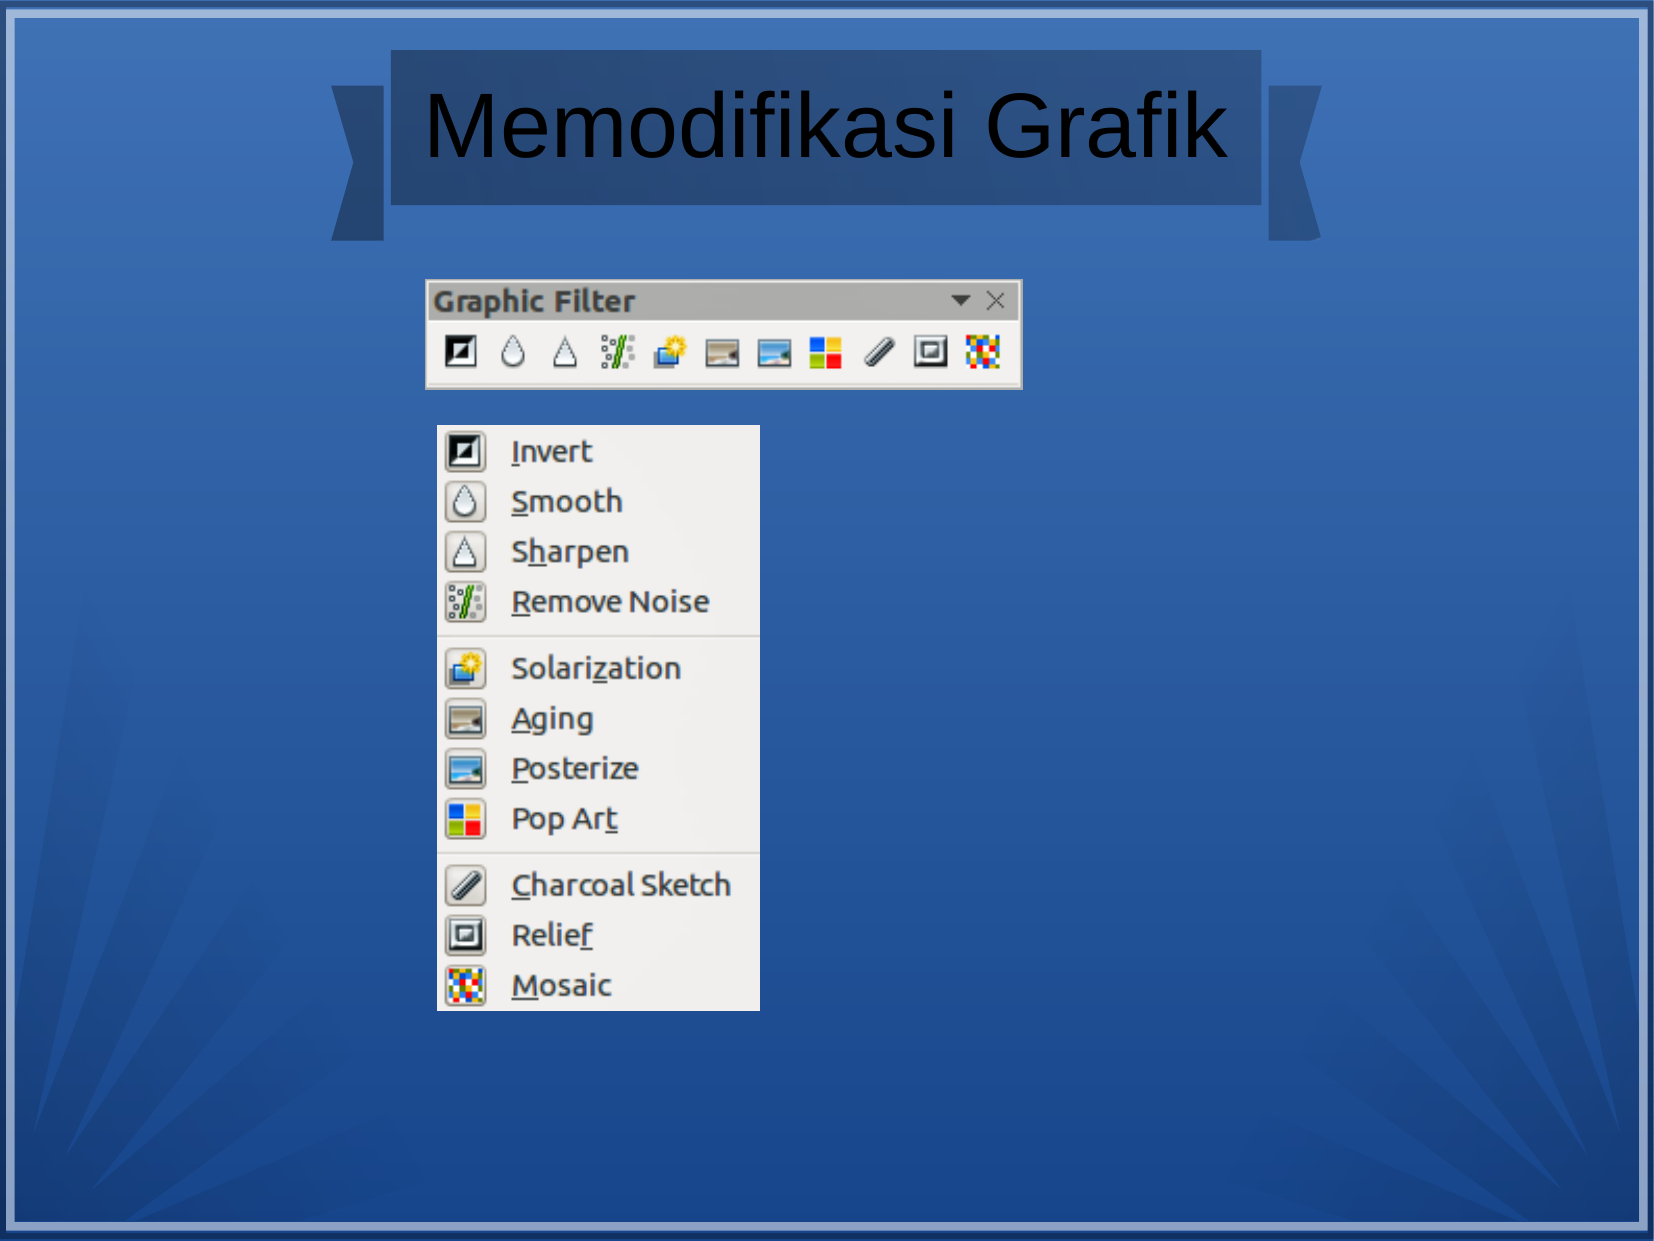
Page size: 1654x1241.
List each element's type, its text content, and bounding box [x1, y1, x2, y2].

picture [437, 425, 760, 1011]
title Memodifikasi Grafik [389, 47, 1264, 205]
picture [425, 279, 1023, 390]
